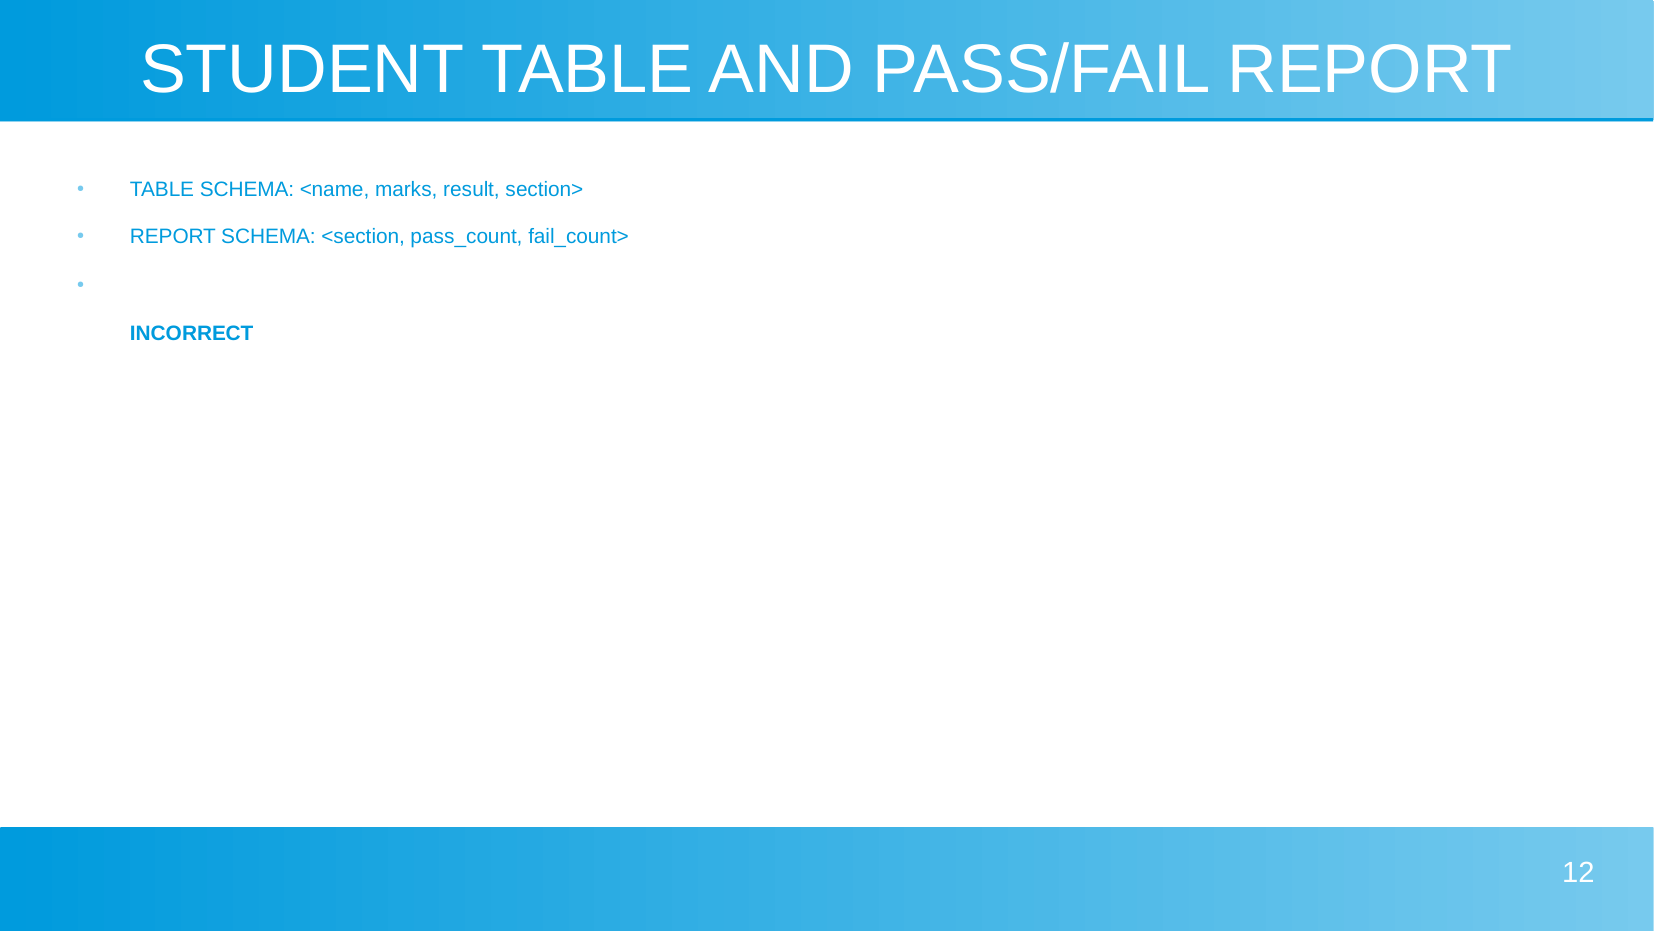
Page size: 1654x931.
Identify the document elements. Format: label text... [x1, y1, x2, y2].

title STUDENT TABLE AND PASS/FAIL REPORT [59, 29, 1595, 108]
list TABLE SCHEMA: <name, marks, result, section> REPORT SCHEMA: <section, pass_count, fail_count> INCORRECT [59, 177, 1595, 768]
